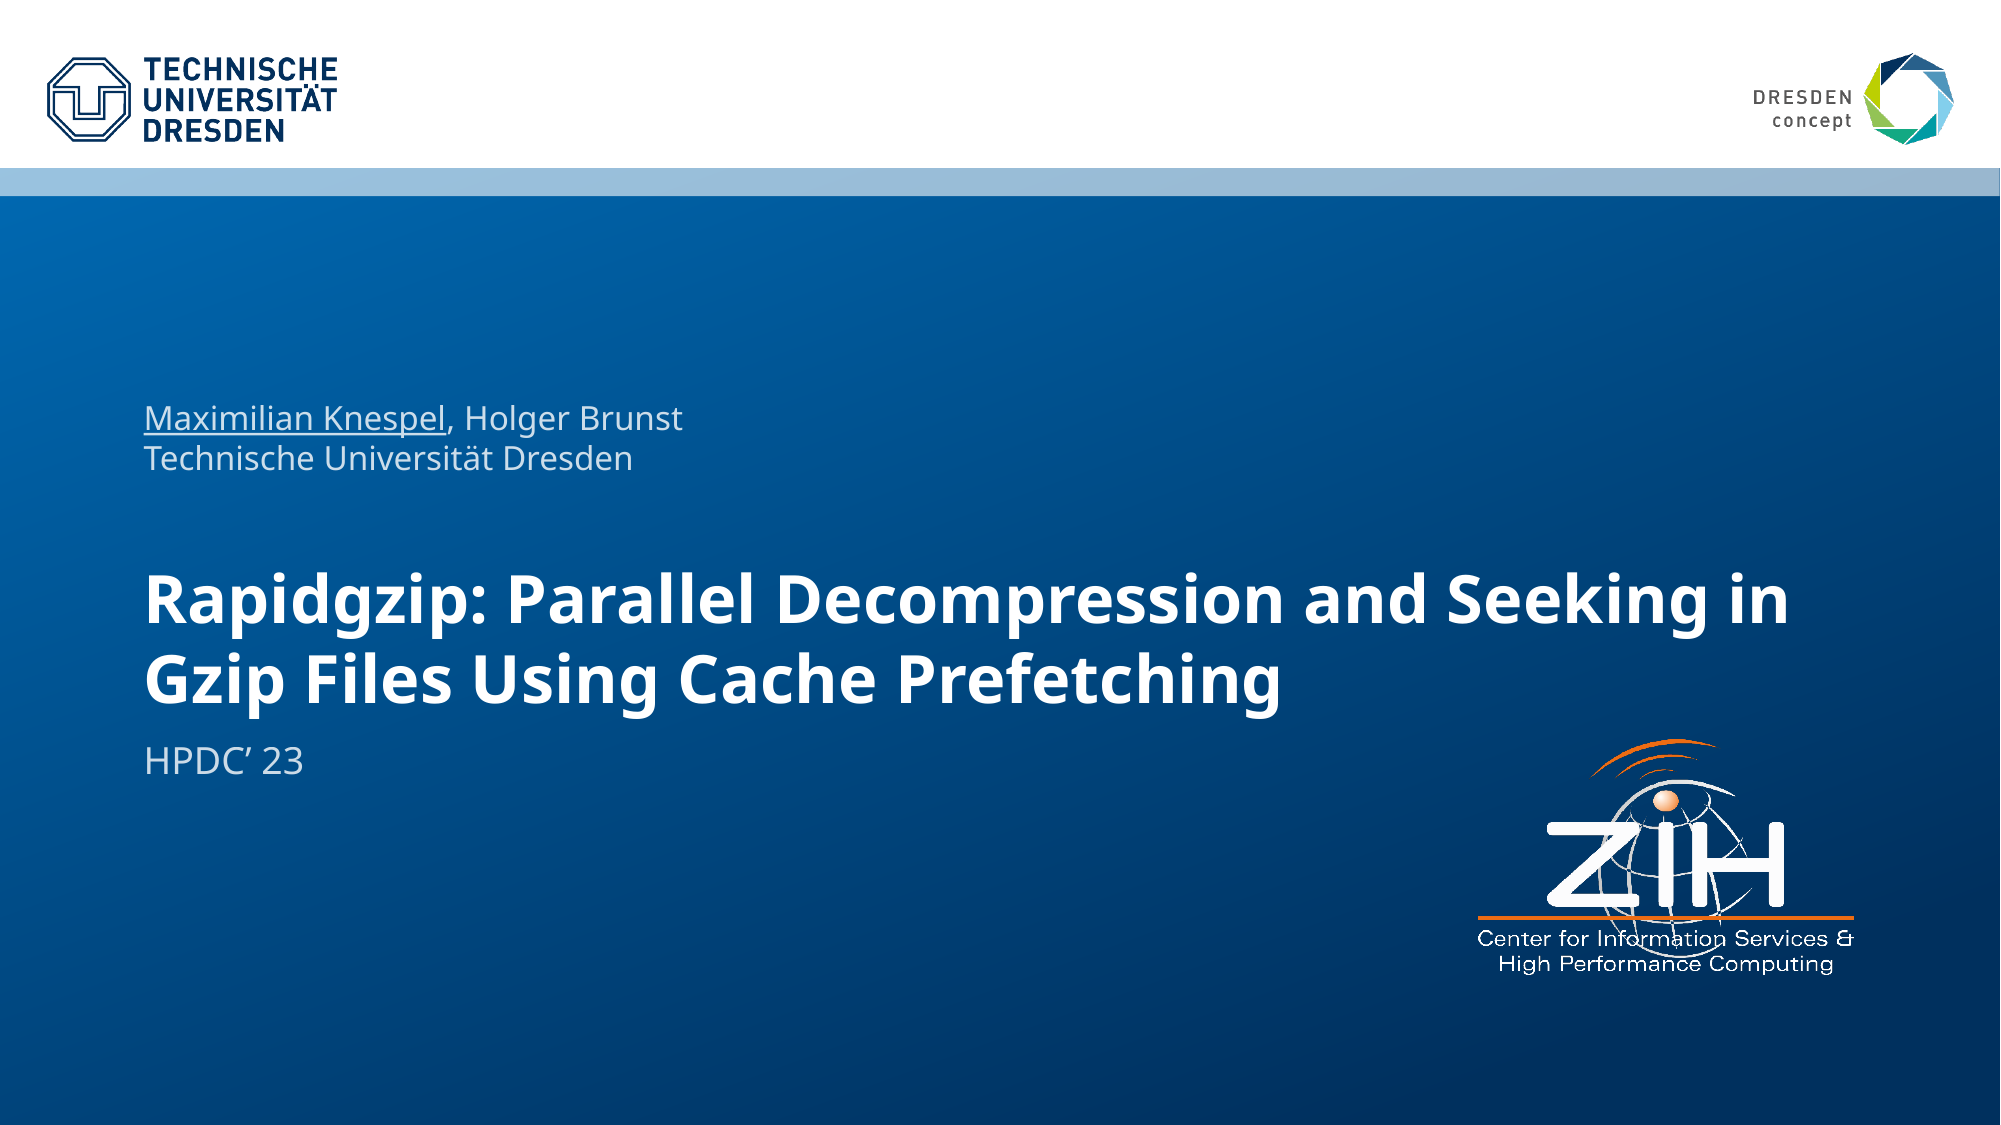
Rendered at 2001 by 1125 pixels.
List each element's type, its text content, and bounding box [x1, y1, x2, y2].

picture [1478, 956, 1854, 975]
subtitle HPDC’ 23 [143, 737, 1856, 956]
picture [47, 57, 337, 142]
list Maximilian Knespel, Holger Brunst Technische Universität Dresden [143, 397, 1856, 502]
title Rapidgzip: Parallel Decompression and Seeking in Gzip Files Using Cache Prefetching [143, 556, 1856, 716]
picture [1754, 53, 1954, 145]
